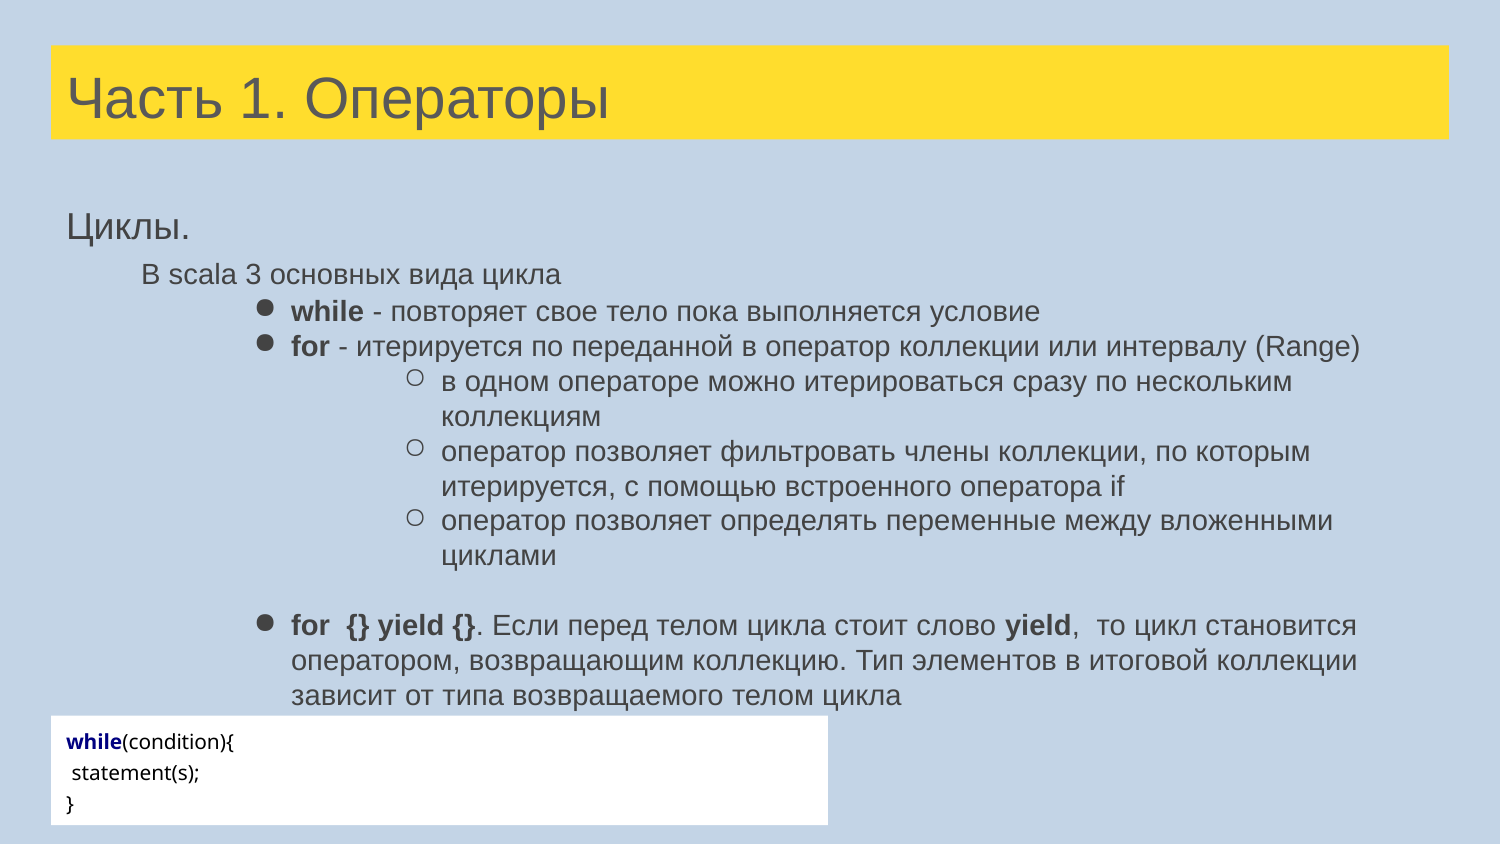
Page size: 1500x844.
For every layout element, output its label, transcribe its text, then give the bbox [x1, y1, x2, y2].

text_box while(condition){ statement(s); } [51, 715, 828, 826]
text_box Циклы. В scala 3 основных вида цикла while - повторяет свое тело пока выполняется условие for - итерируется по переданной в оператор коллекции или интервалу (Range) в одном операторе можно итерироваться сразу по нескольким коллекциям оператор позволяет фильтровать члены коллекции, по которым итерируется, с помощью встроенного оператора if оператор позволяет определять переменные между вложенными циклами for {} yield {}. Если перед телом цикла стоит слово yield, то цикл становится оператором, возвращающим коллекцию. Тип элементов в итоговой коллекции зависит от типа возвращаемого телом цикла [51, 186, 1449, 724]
title Часть 1. Операторы [51, 45, 1449, 140]
